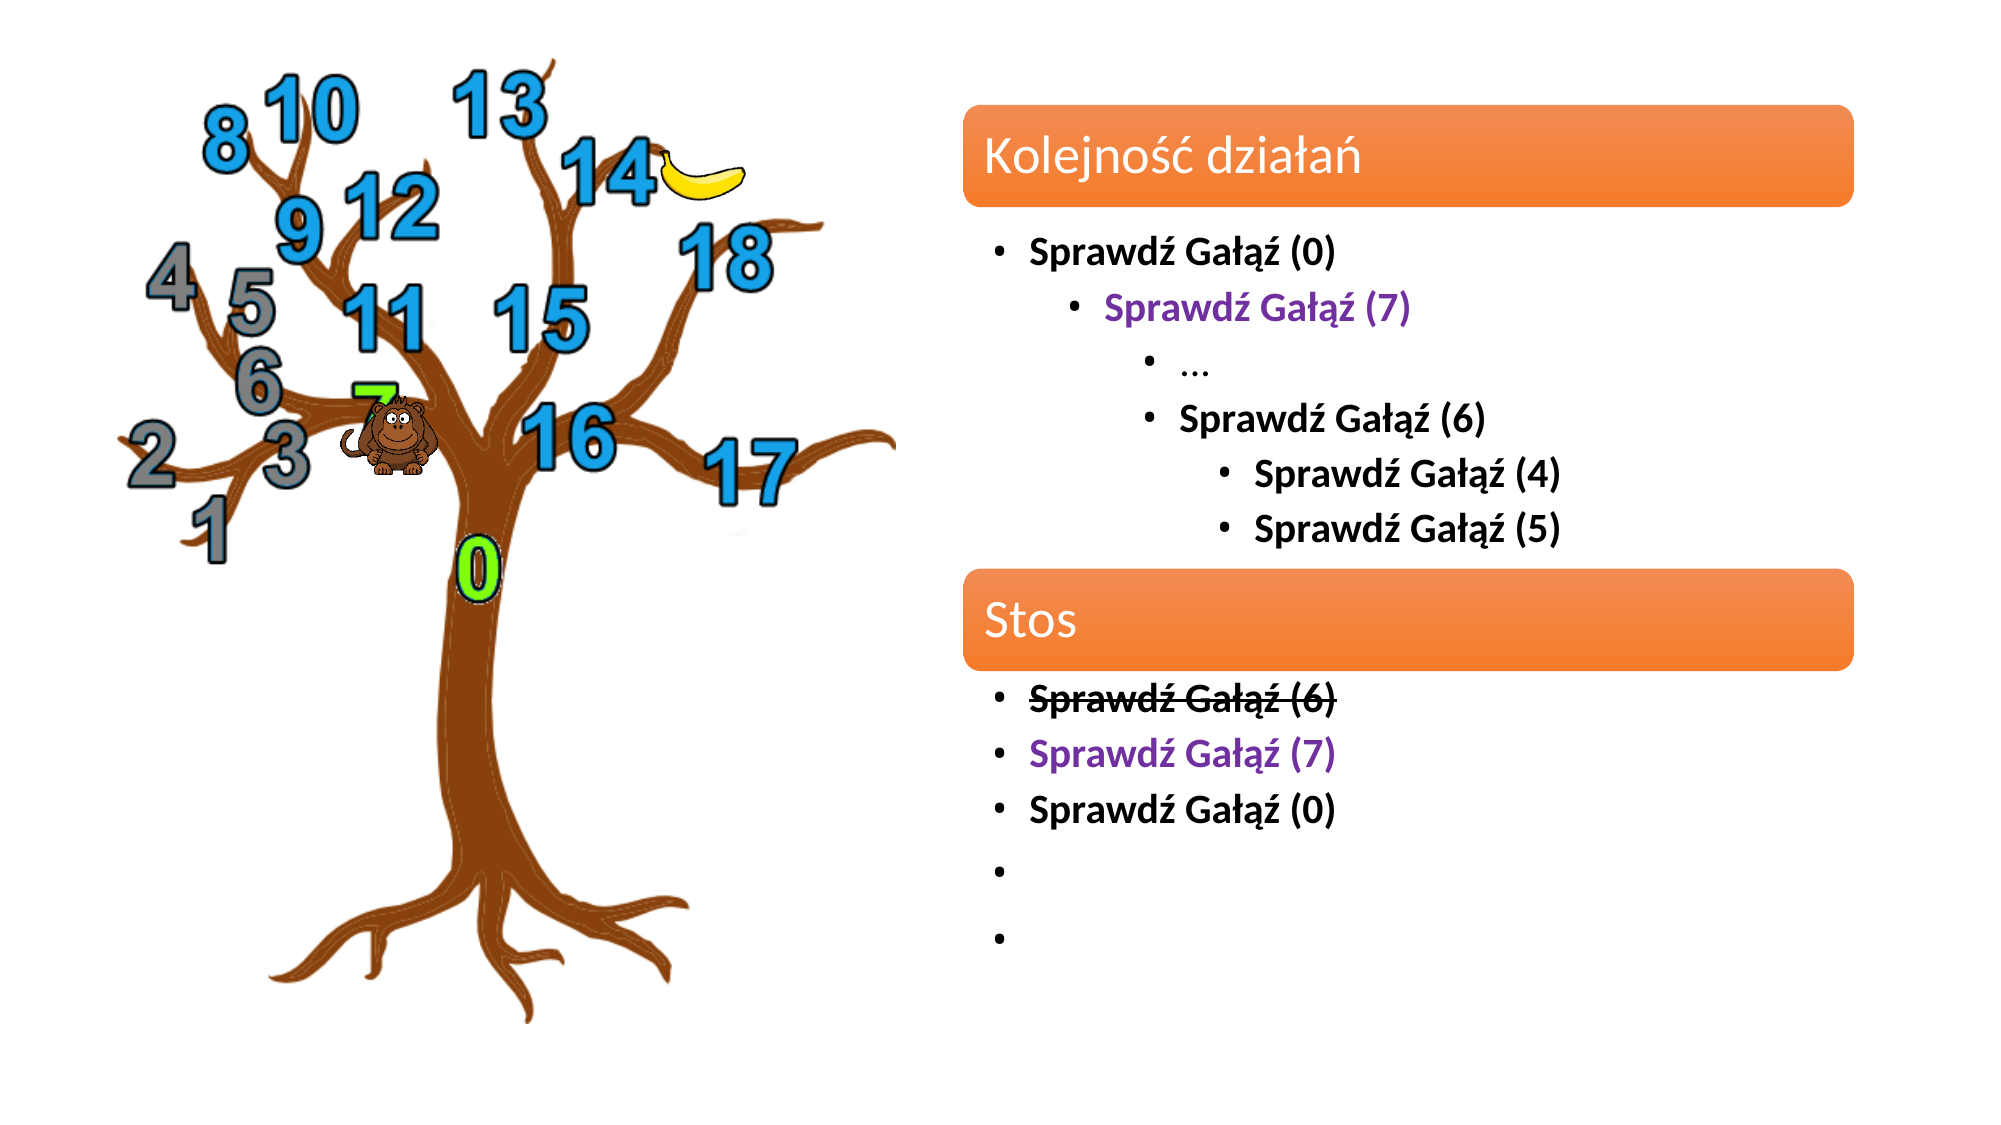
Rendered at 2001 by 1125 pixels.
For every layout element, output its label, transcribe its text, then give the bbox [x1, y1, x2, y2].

text_box Sprawdź Gałąź (6) Sprawdź Gałąź (7) Sprawdź Gałąź (0) [963, 671, 1854, 954]
text_box Stos [963, 568, 1854, 671]
text_box Sprawdź Gałąź (0) Sprawdź Gałąź (7) ... Sprawdź Gałąź (6) Sprawdź Gałąź (4) Sprawdź Gałąź (5) [963, 224, 1854, 569]
text_box Kolejność działań [963, 104, 1854, 208]
picture [117, 58, 896, 1024]
